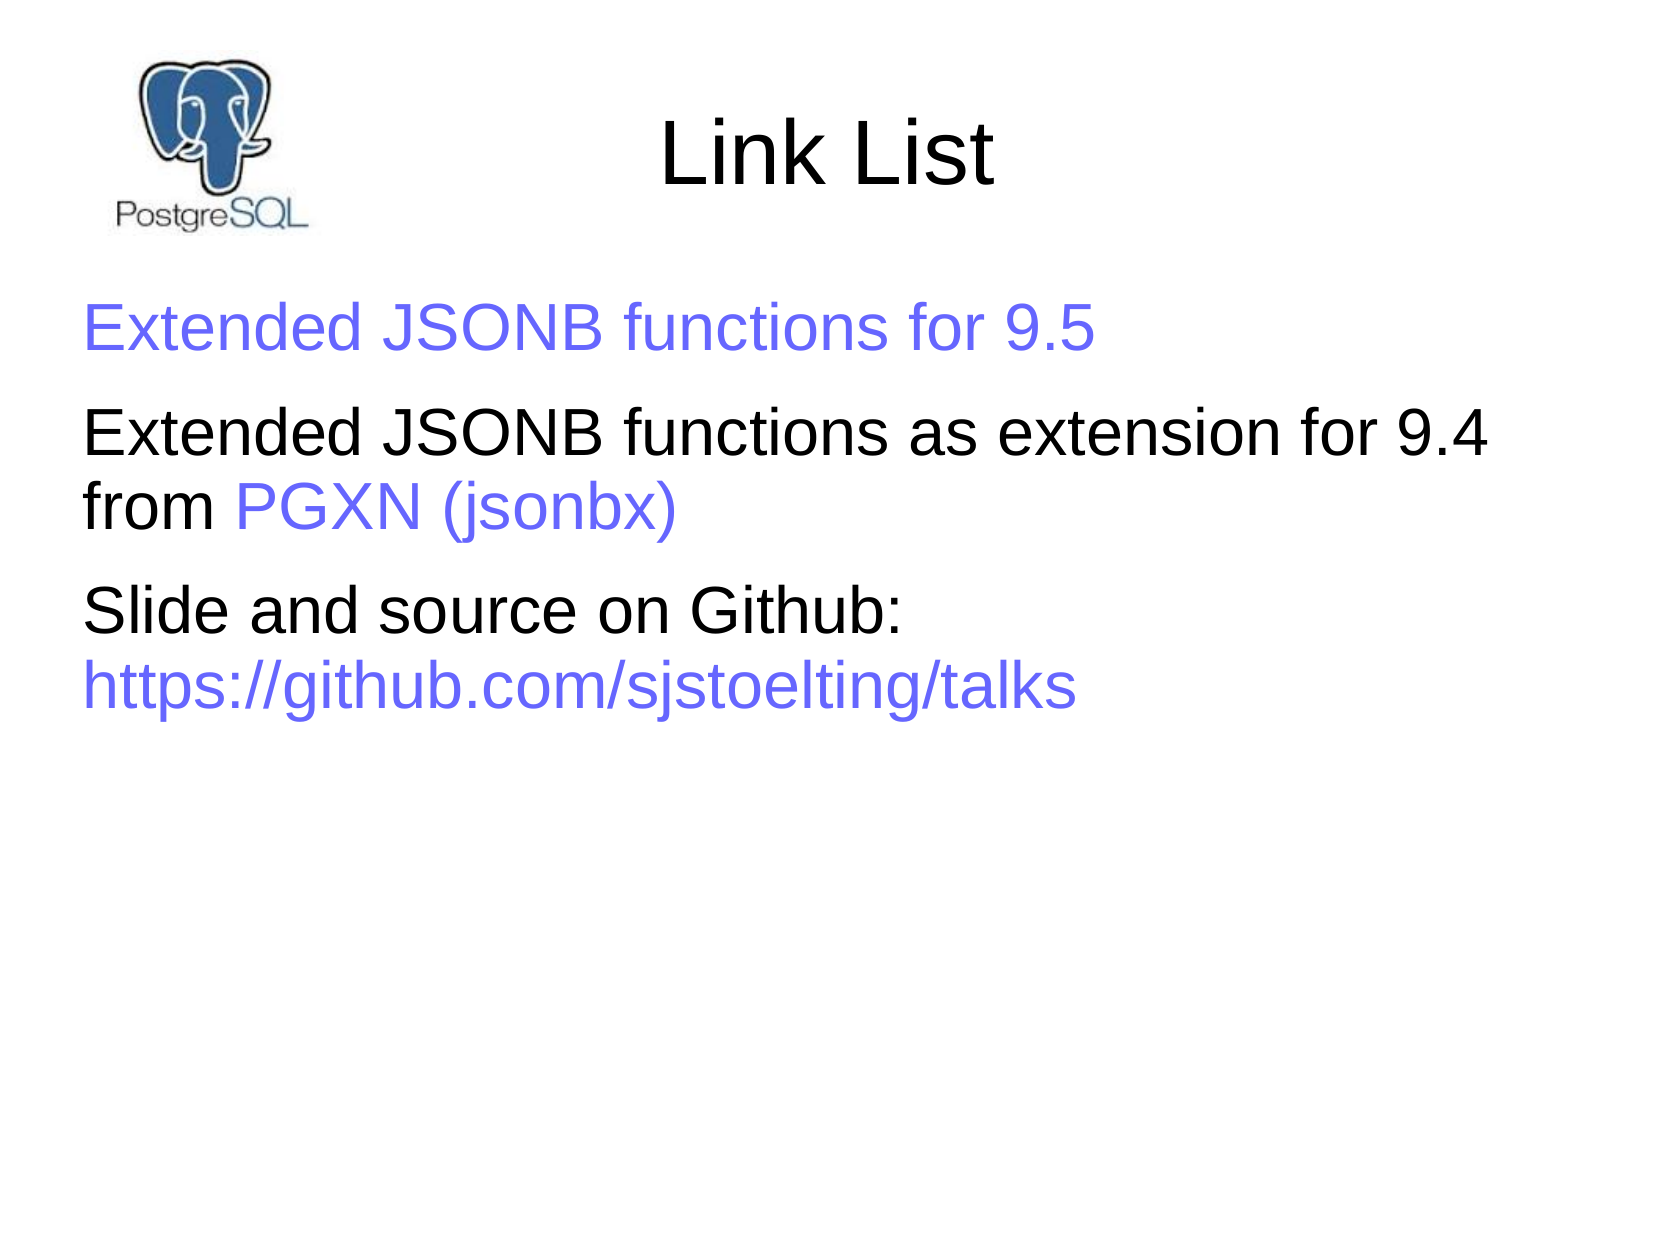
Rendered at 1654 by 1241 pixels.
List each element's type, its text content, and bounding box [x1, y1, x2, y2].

list Extended JSONB functions for 9.5 Extended JSONB functions as extension for 9.4 from PGXN (jsonbx) Slide and source on Github: https://github.com/sjstoelting/talks [82, 290, 1538, 1010]
picture [58, 50, 356, 237]
title Link List [82, 49, 1571, 257]
